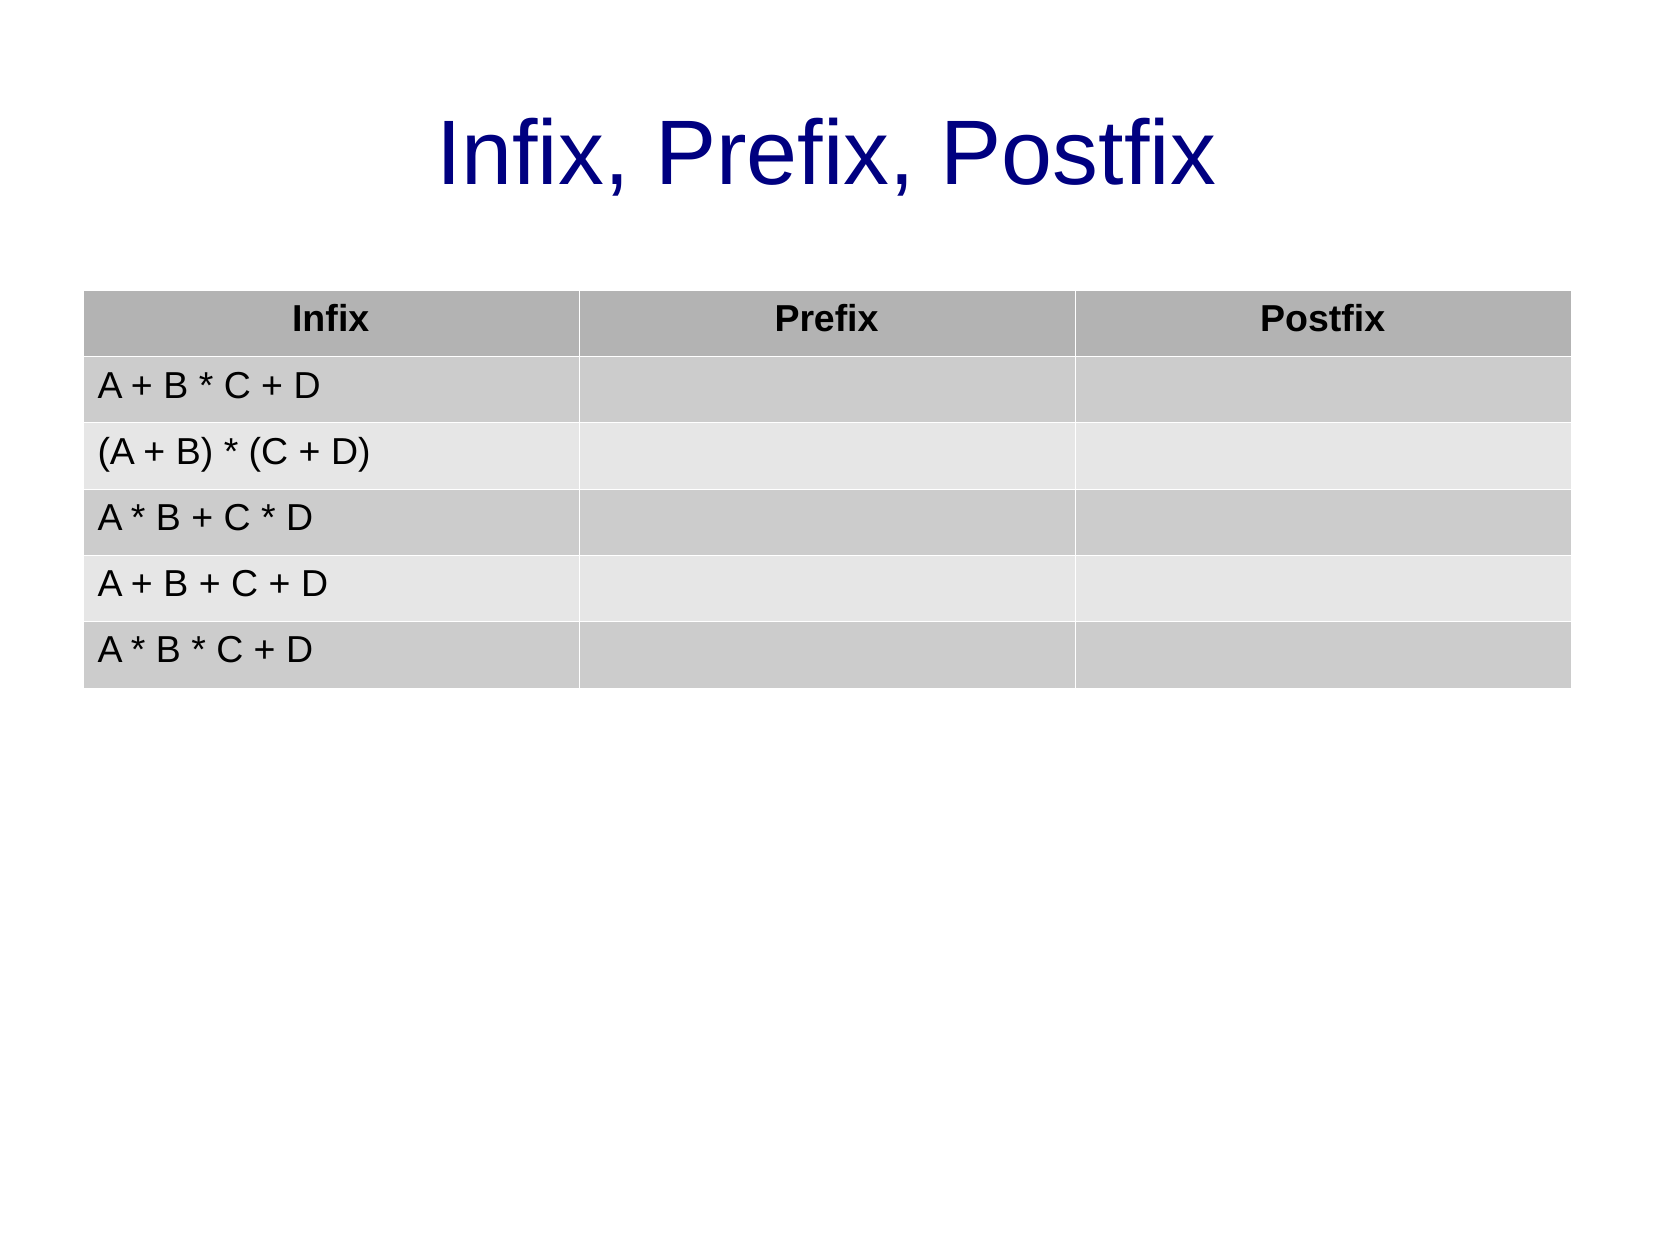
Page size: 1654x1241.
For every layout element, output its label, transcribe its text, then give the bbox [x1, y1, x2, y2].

table_header Prefix [580, 291, 1075, 356]
table_cell [580, 622, 1075, 688]
title Infix, Prefix, Postfix [82, 49, 1571, 257]
table_cell [1076, 357, 1571, 422]
table_cell A + B + C + D [84, 556, 579, 621]
table_cell [1076, 556, 1571, 621]
table_cell [580, 490, 1075, 555]
table_cell [1076, 490, 1571, 555]
table_header Postfix [1076, 291, 1571, 356]
table_cell [1076, 423, 1571, 489]
table_cell A + B * C + D [84, 357, 579, 422]
table_header Infix [84, 291, 579, 356]
table_cell [1076, 622, 1571, 688]
table_cell A * B + C * D [84, 490, 579, 555]
table_cell (A + B) * (C + D) [84, 423, 579, 489]
table_cell [580, 423, 1075, 489]
table_cell [580, 357, 1075, 422]
table_cell [580, 556, 1075, 621]
table_cell A * B * C + D [84, 622, 579, 688]
